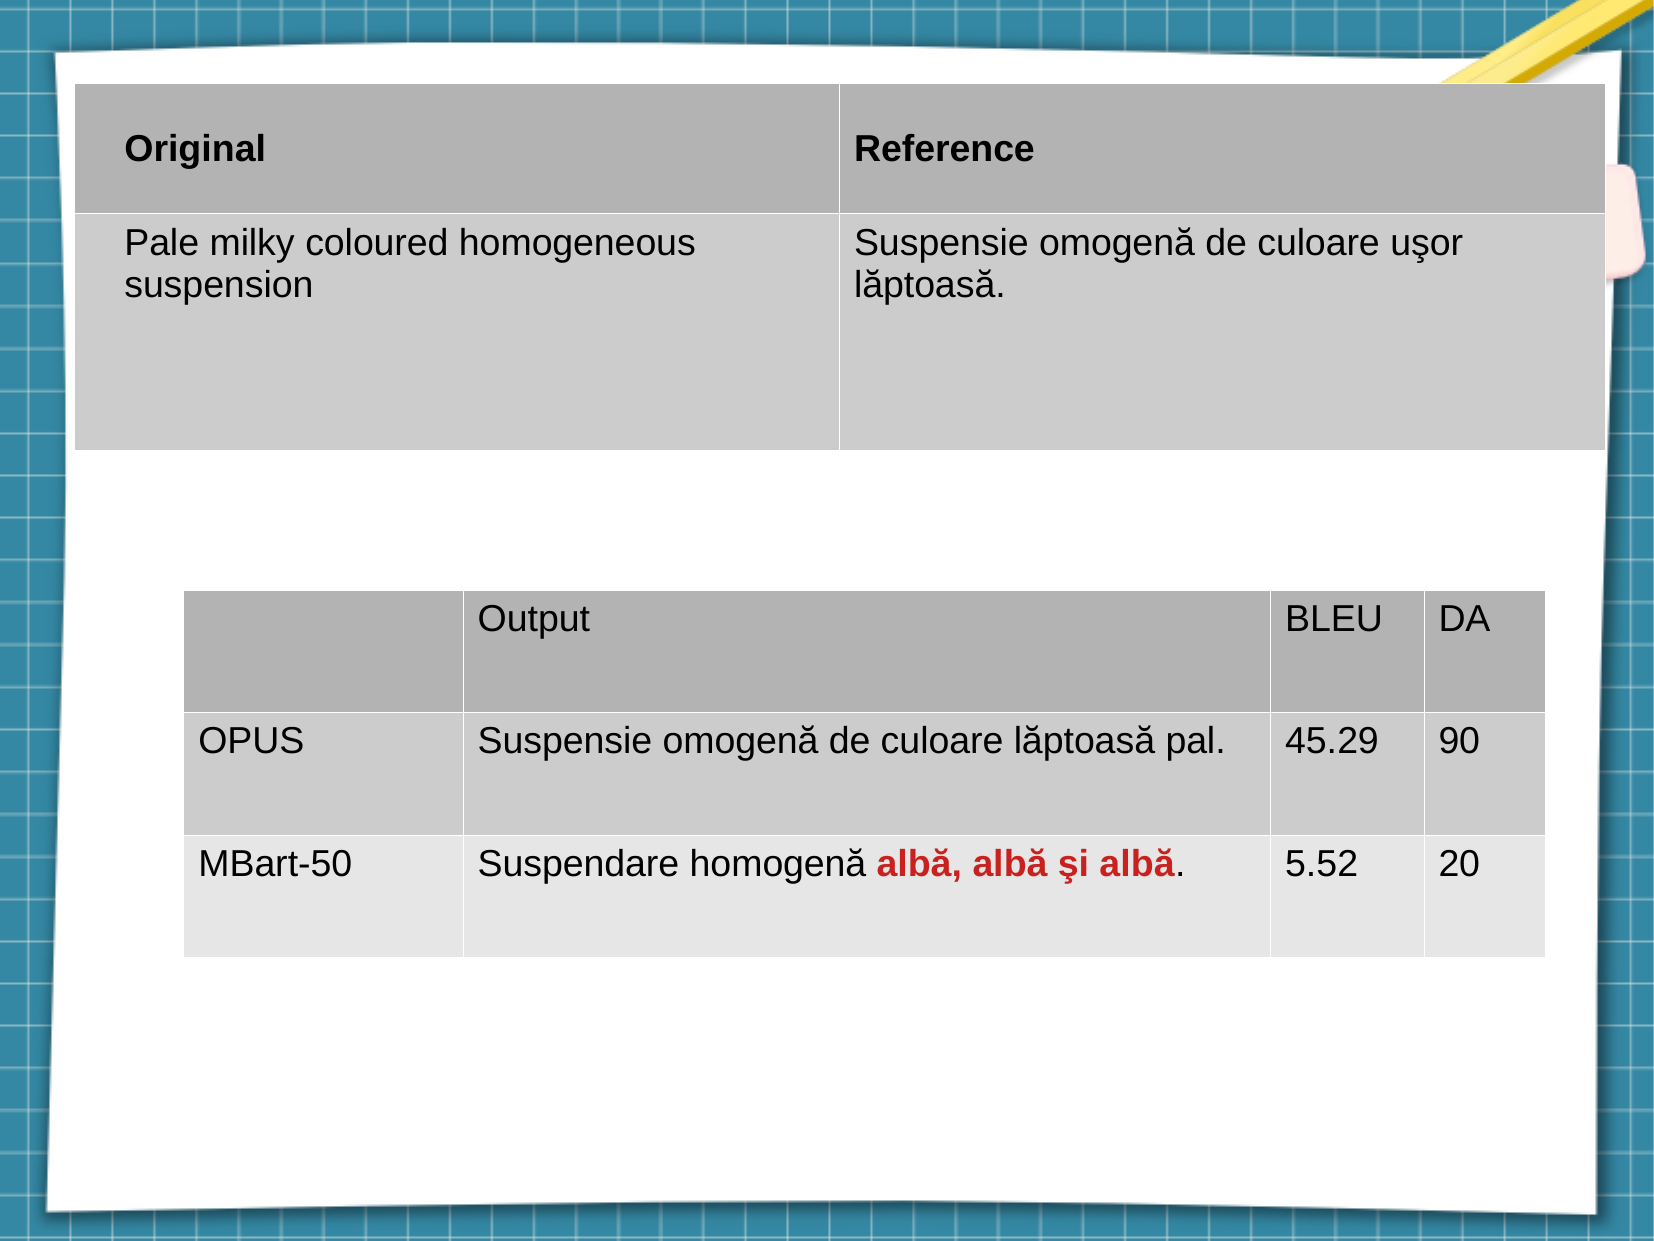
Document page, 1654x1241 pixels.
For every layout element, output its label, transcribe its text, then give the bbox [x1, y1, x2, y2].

table_header Reference [840, 84, 1605, 213]
table_cell 20 [1425, 836, 1545, 957]
table_header [184, 591, 463, 712]
table_cell Suspensie omogenă de culoare lăptoasă pal. [464, 713, 1270, 835]
table_cell 5.52 [1271, 836, 1424, 957]
picture [0, 0, 1654, 1241]
table_cell Pale milky coloured homogeneous suspension [75, 214, 839, 450]
table_header DA [1425, 591, 1545, 712]
table_cell 45.29 [1271, 713, 1424, 835]
table_cell MBart-50 [184, 836, 463, 957]
table_header BLEU [1271, 591, 1424, 712]
table_cell 90 [1425, 713, 1545, 835]
table_header Original [75, 84, 839, 213]
table_cell Suspendare homogenă albă, albă şi albă. [464, 836, 1270, 957]
table_cell Suspensie omogenă de culoare uşor lăptoasă. [840, 214, 1605, 450]
table_header Output [464, 591, 1270, 712]
table_cell OPUS [184, 713, 463, 835]
